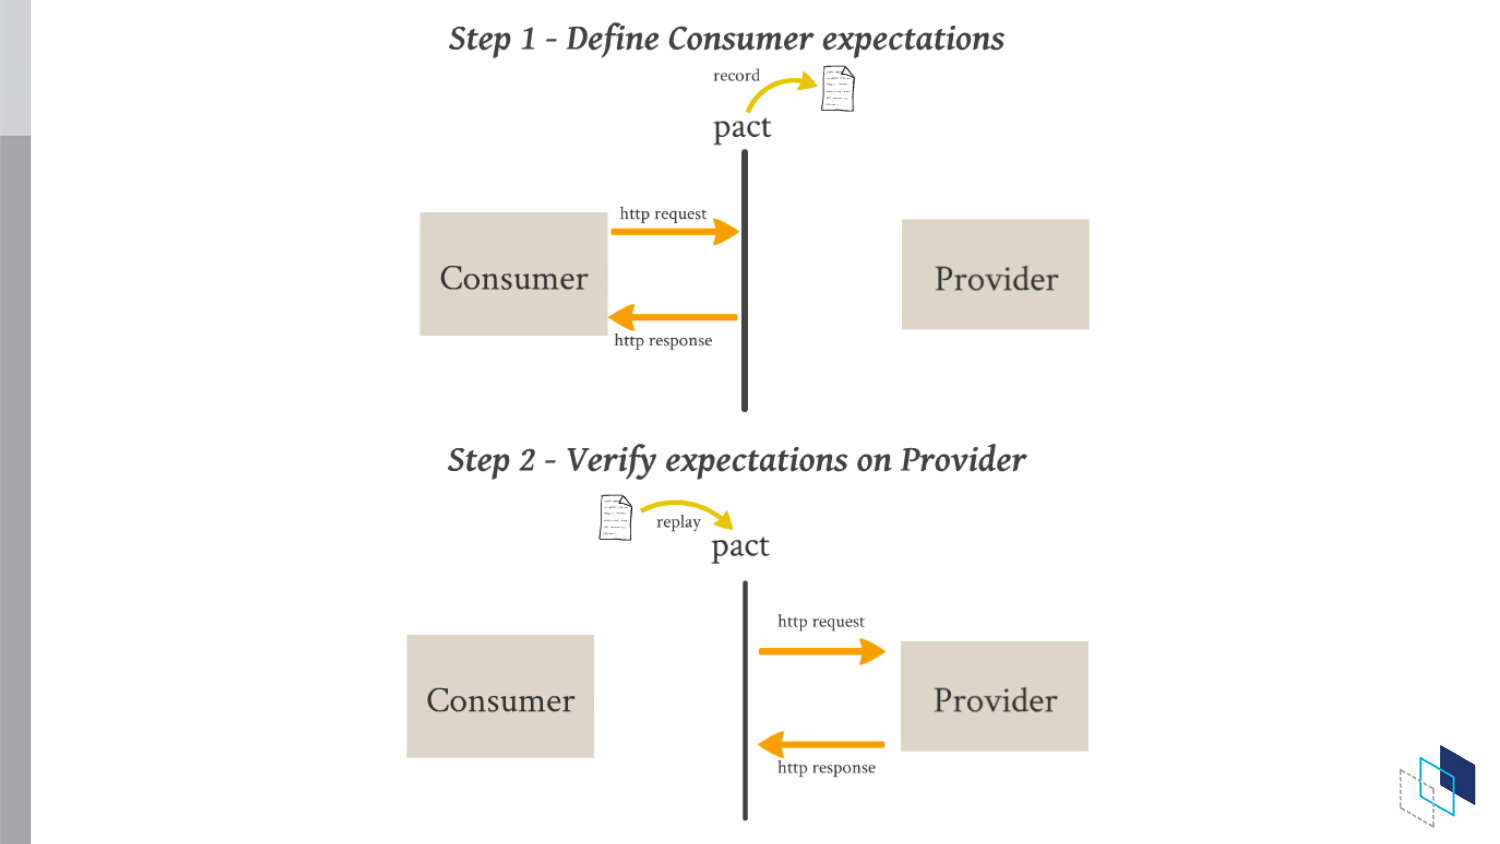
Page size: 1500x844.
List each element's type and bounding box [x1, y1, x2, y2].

picture [0, 0, 37, 844]
picture [389, 0, 1118, 839]
picture [1388, 738, 1486, 836]
